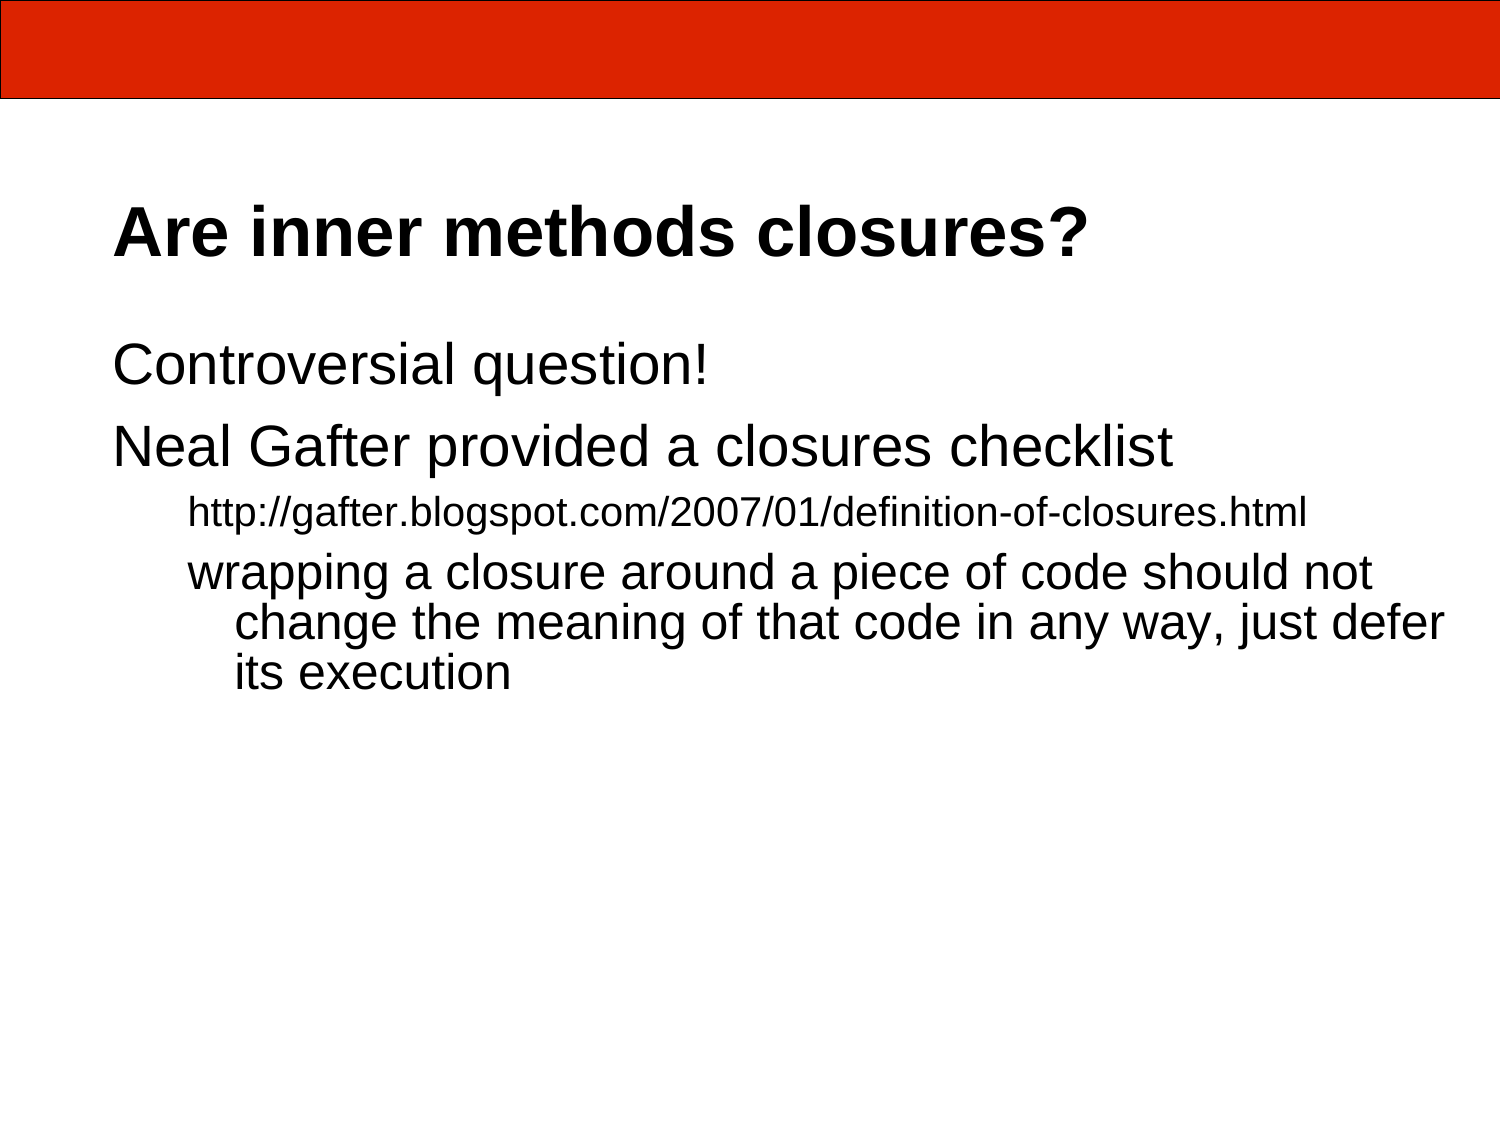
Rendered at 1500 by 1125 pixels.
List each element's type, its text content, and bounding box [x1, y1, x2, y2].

title Are inner methods closures? [112, 119, 1417, 271]
list Controversial question! Neal Gafter provided a closures checklist http://gafter.blogspot.com/2007/01/definition-of-closures.html wrapping a closure around a piece of code should not change the meaning of that code in any way, just defer its execution [112, 337, 1463, 1030]
